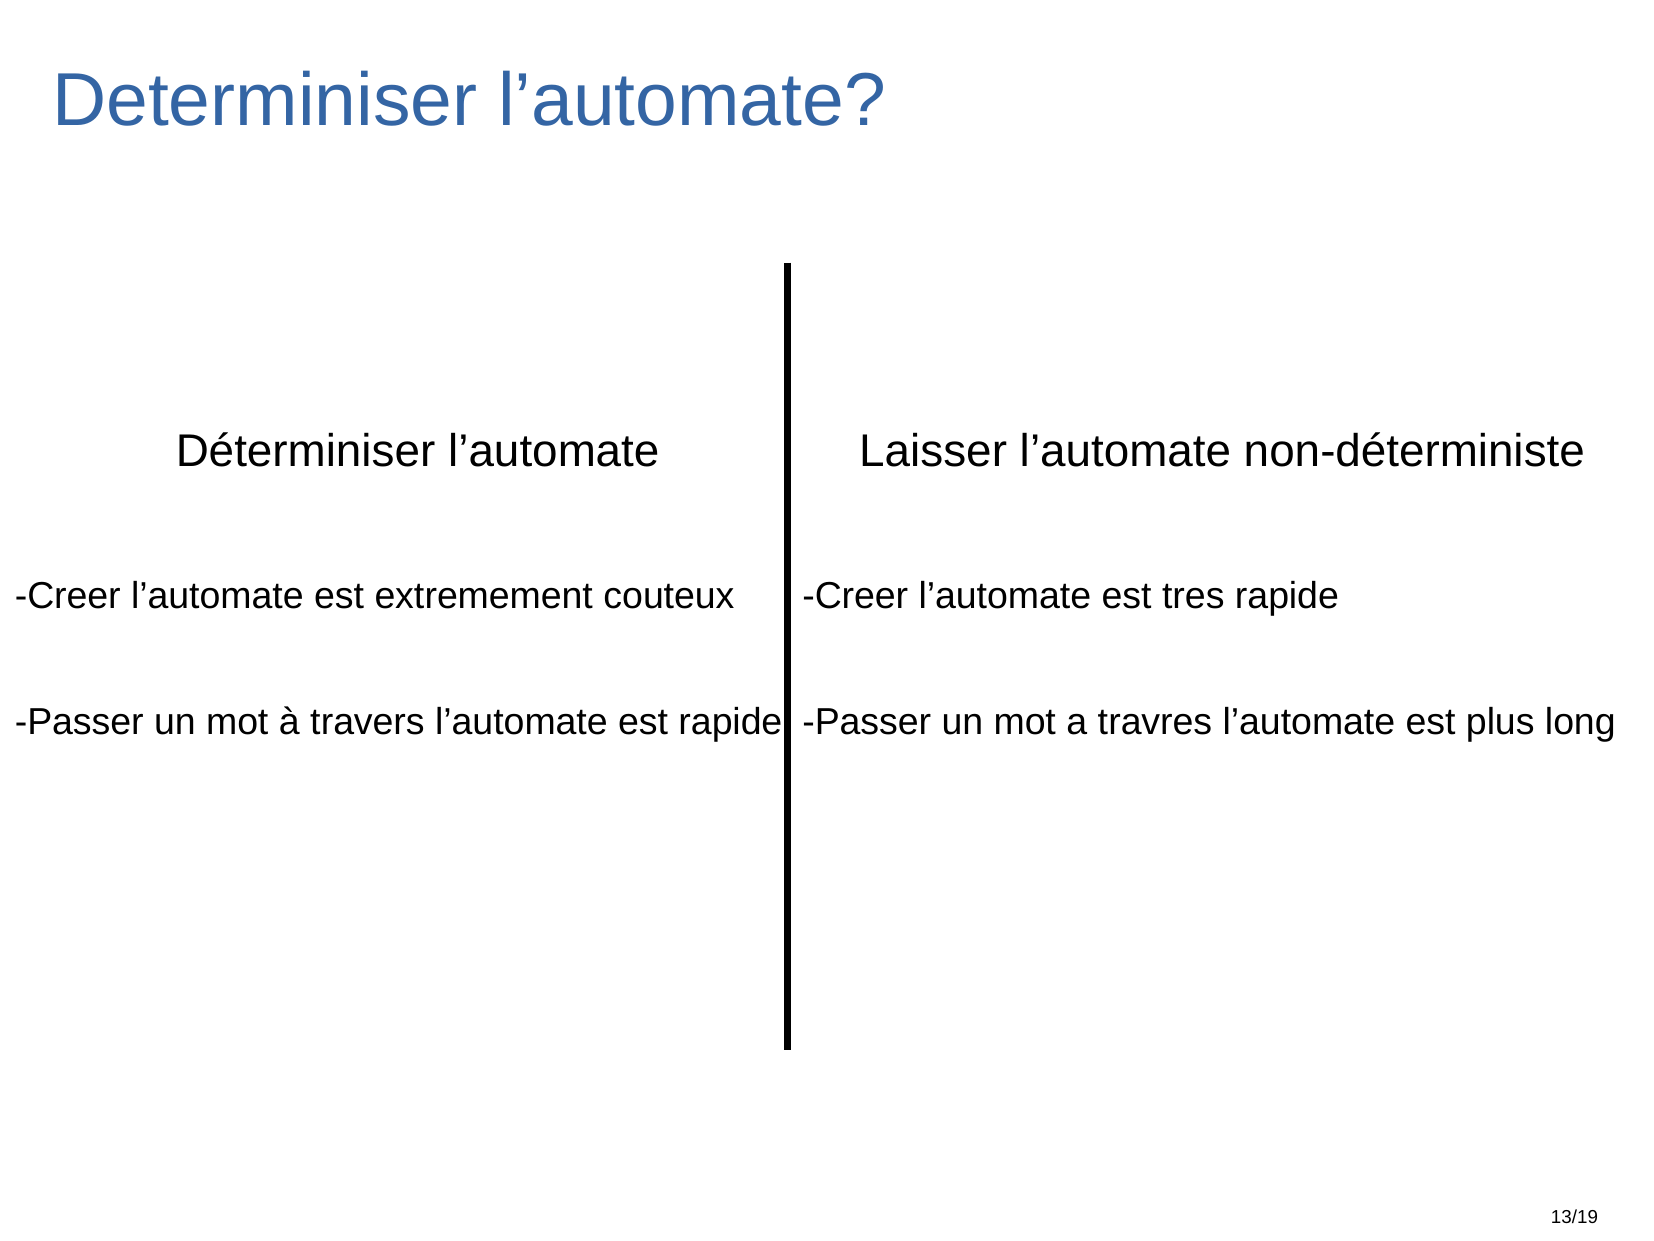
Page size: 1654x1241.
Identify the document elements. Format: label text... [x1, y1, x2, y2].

text_box Determiniser l’automate? [37, 50, 938, 151]
text_box 13/19 [1536, 1198, 1613, 1235]
text_box Déterminiser l’automate [161, 417, 674, 484]
text_box -Creer l’automate est tres rapide -Passer un mot a travres l’automate est plus long [787, 567, 1632, 751]
text_box Laisser l’automate non-déterministe [844, 417, 1599, 484]
text_box -Creer l’automate est extremement couteux -Passer un mot à travers l’automate est rapide [0, 567, 787, 751]
